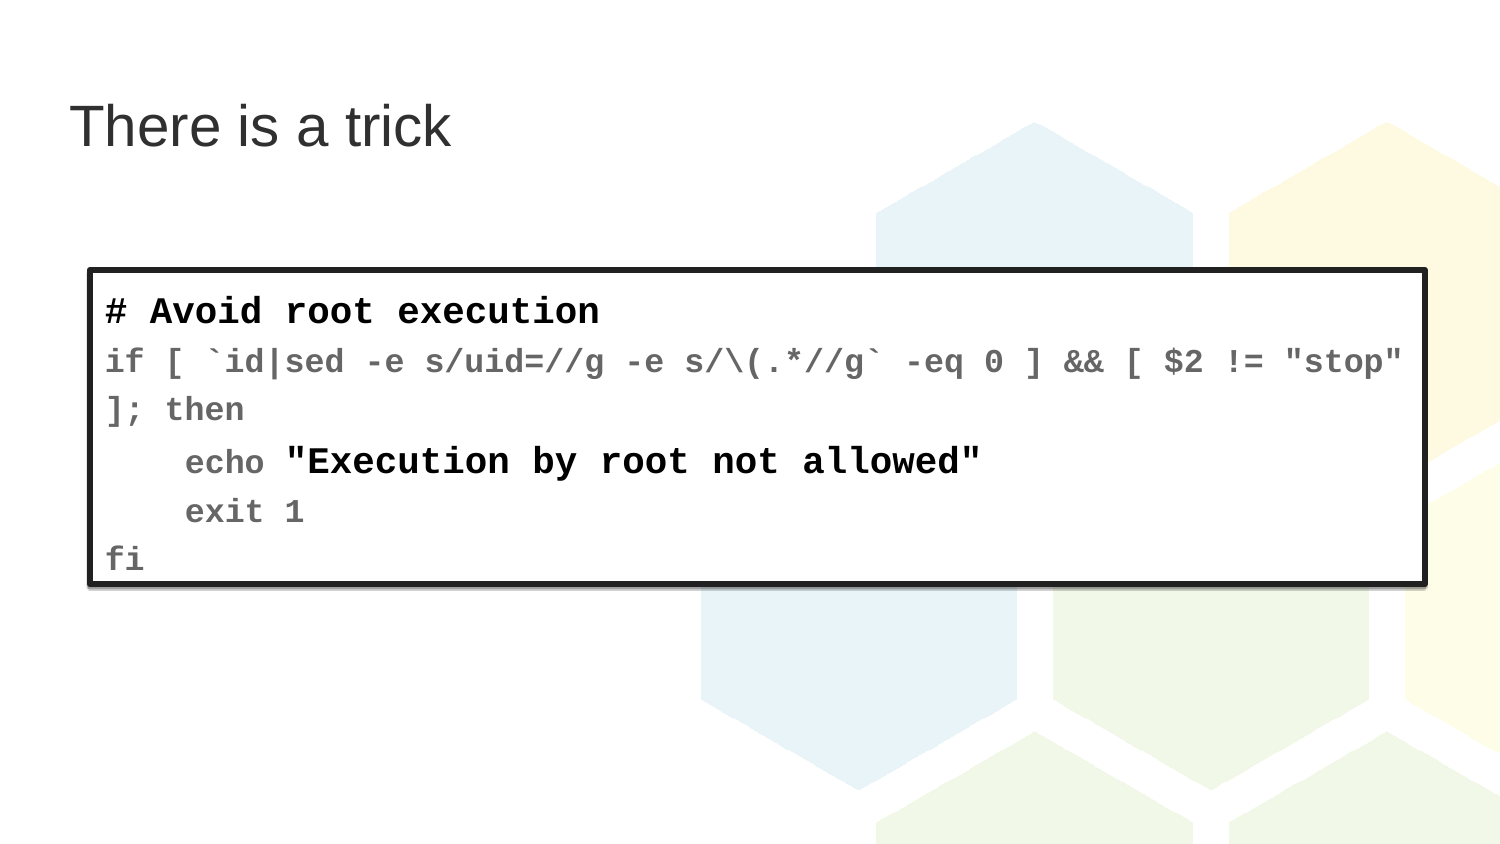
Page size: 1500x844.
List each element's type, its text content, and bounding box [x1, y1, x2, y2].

picture [0, 0, 1500, 844]
title There is a trick [54, 72, 1452, 167]
text_box # Avoid root execution if [ `id|sed -e s/uid=//g -e s/\(.*//g` -eq 0 ] && [ $2 != "stop" ]; then echo "Execution by root not allowed" exit 1 fi [89, 269, 1425, 585]
